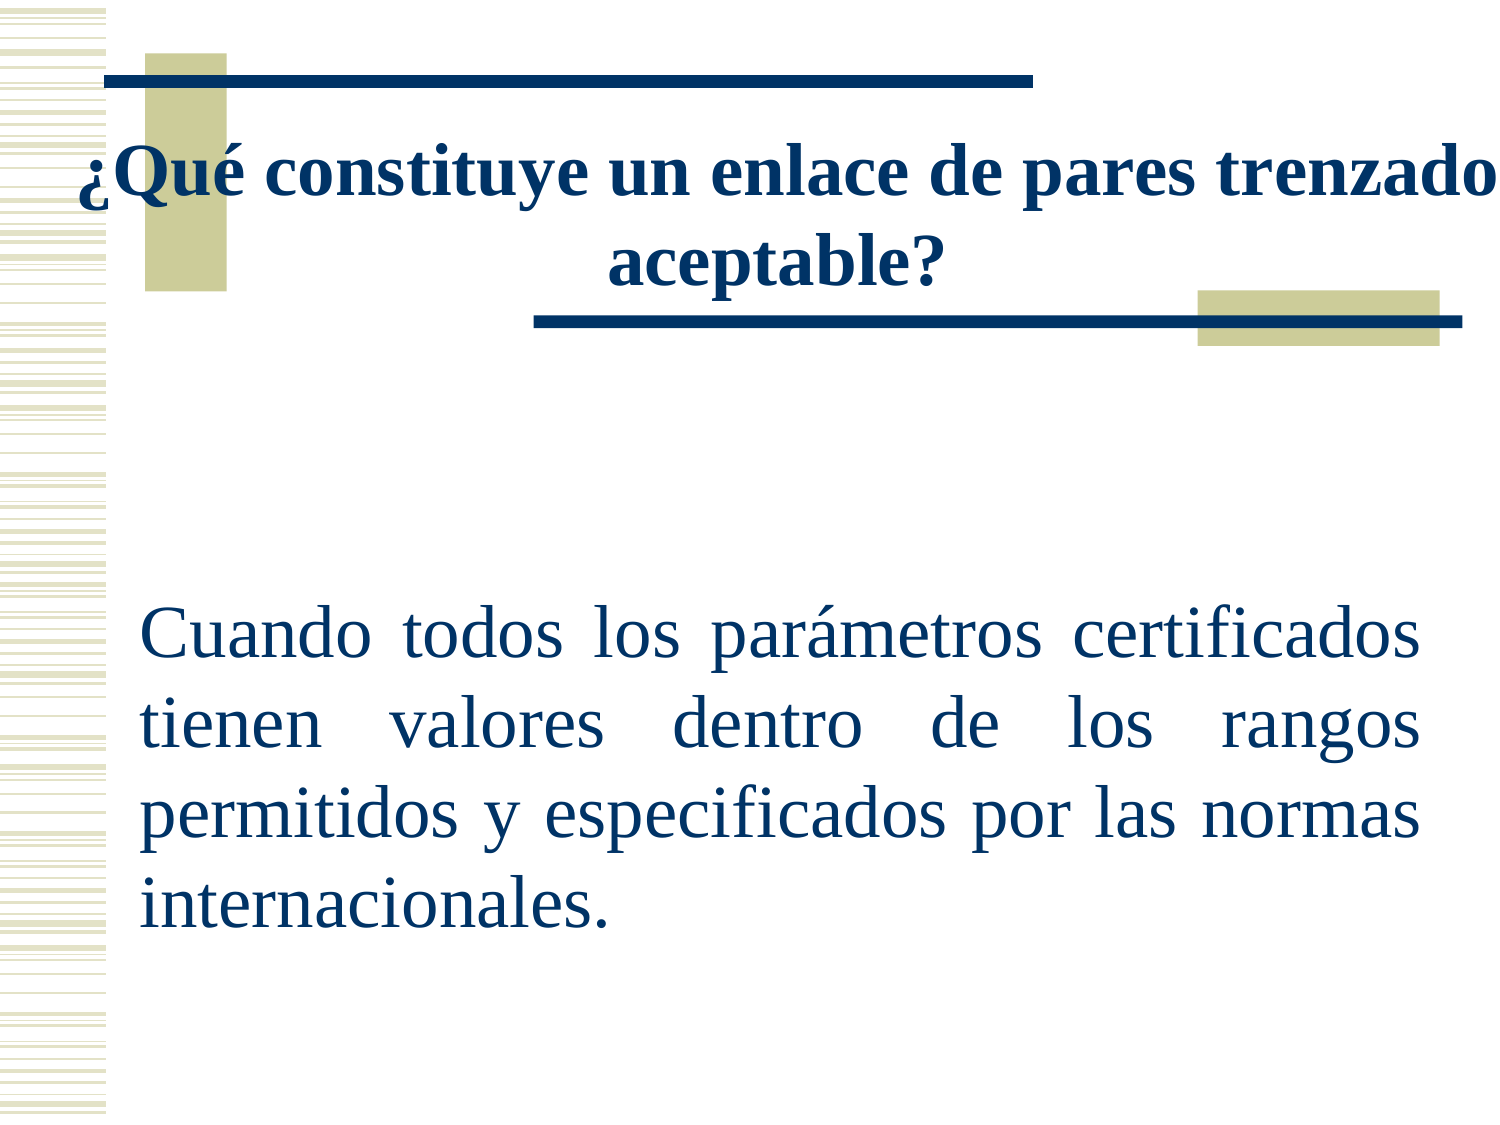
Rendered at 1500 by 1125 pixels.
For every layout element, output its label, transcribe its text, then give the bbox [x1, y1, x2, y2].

text_box Cuando todos los parámetros certificados tienen valores dentro de los rangos permitidos y especificados por las normas internacionales. [124, 574, 1438, 951]
text_box ¿Qué constituye un enlace de pares trenzado aceptable? [37, 112, 1500, 398]
